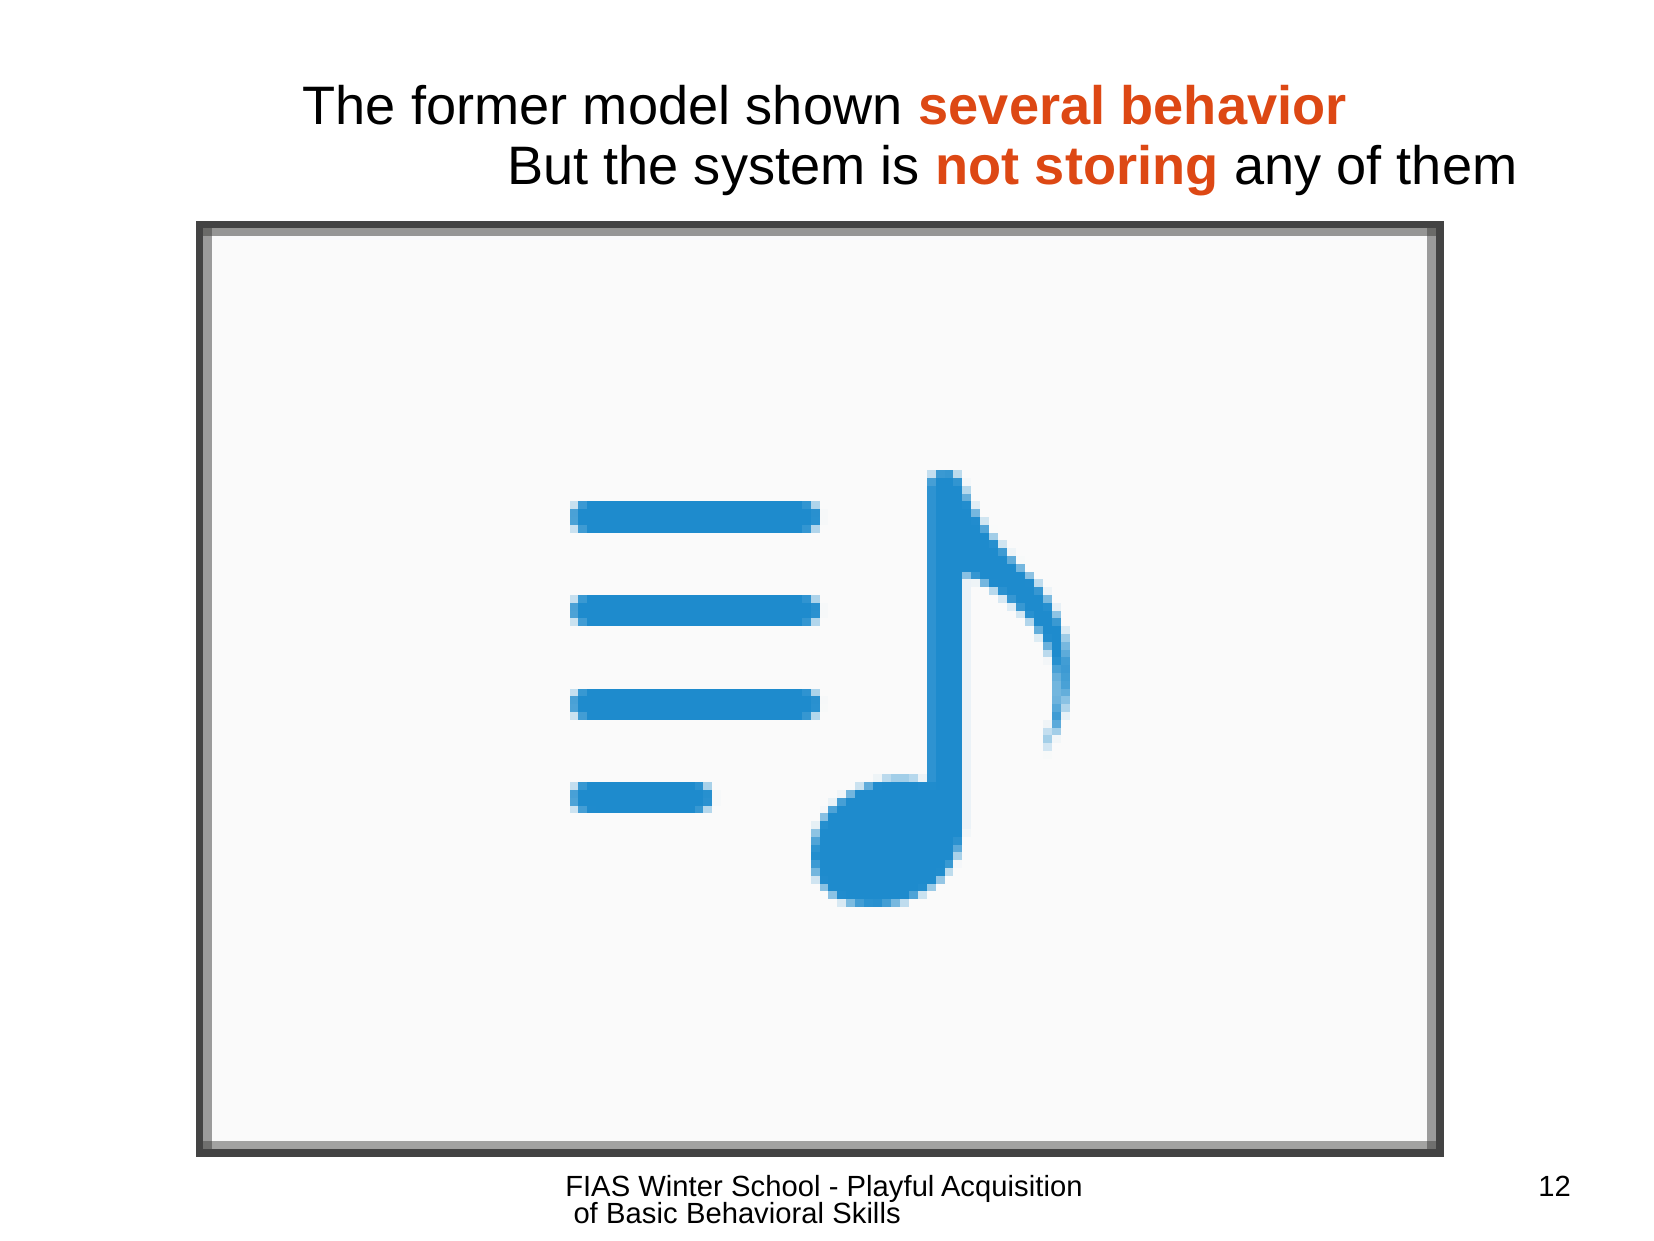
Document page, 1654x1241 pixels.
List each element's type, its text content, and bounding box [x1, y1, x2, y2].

text_box The former model shown several behavior But the system is not storing any of them [105, 75, 1546, 257]
text_box [195, 220, 1445, 1158]
